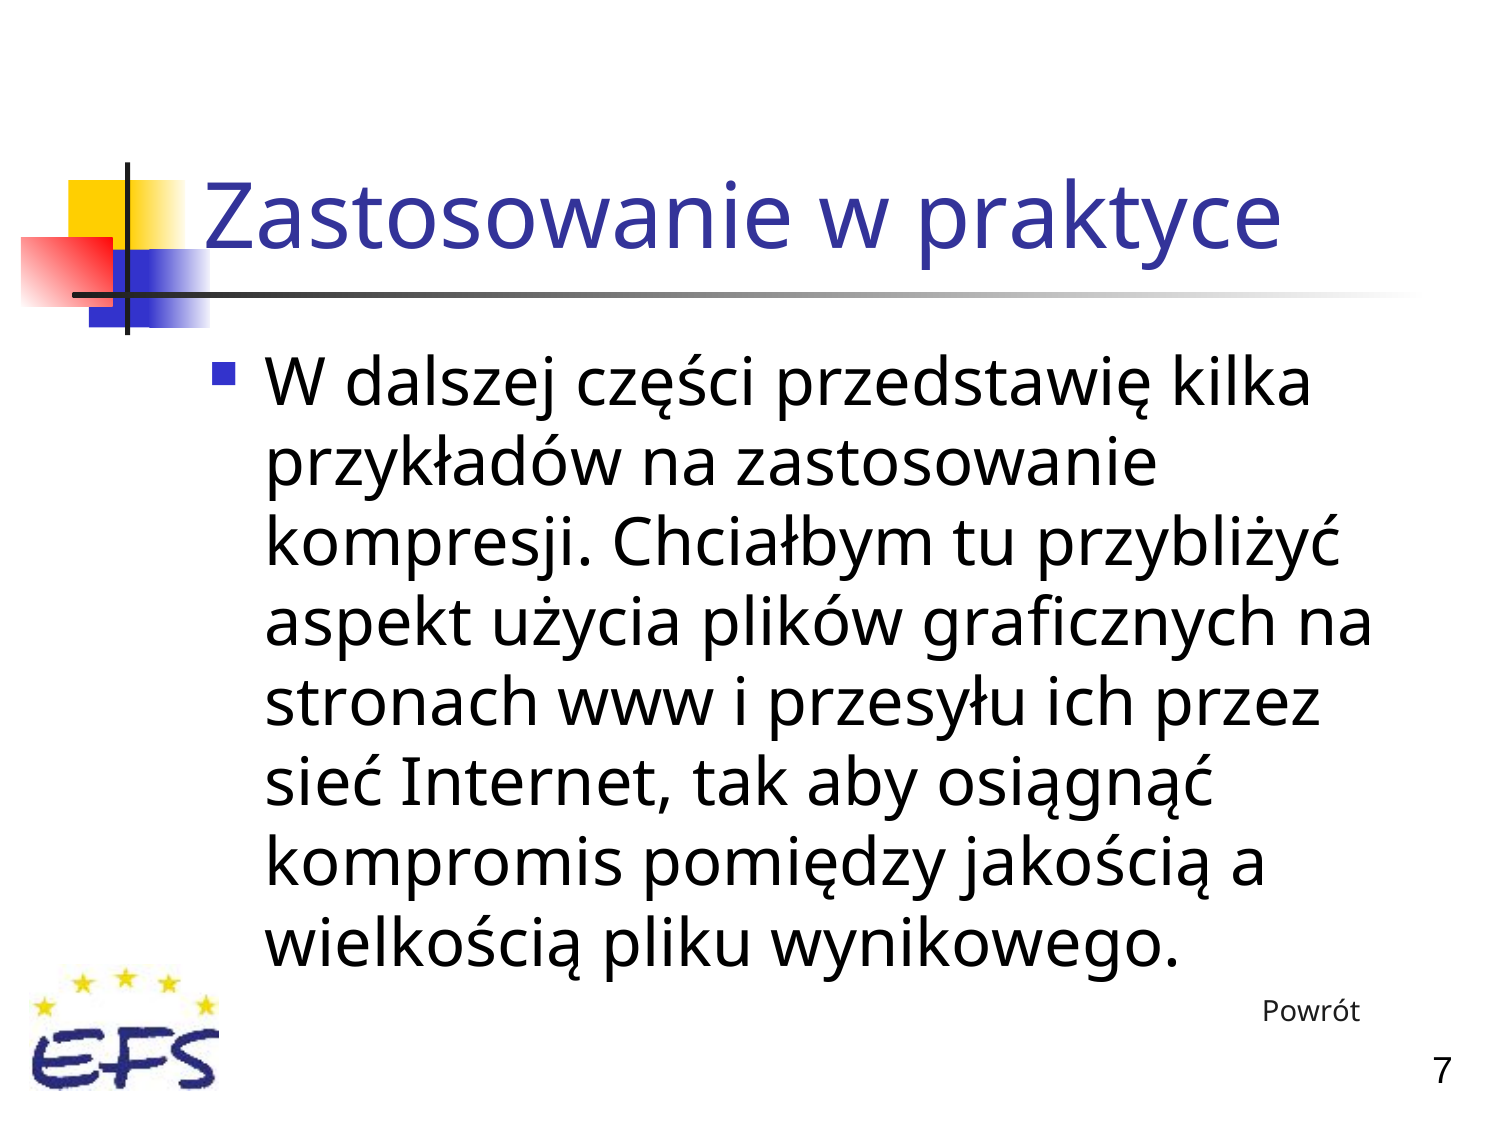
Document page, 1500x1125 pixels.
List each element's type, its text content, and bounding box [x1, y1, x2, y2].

title Zastosowanie w praktyce [188, 35, 1468, 276]
text_box Powrót [1163, 984, 1459, 1035]
list W dalszej części przedstawię kilka przykładów na zastosowanie kompresji. Chciałbym tu przybliżyć aspekt użycia plików graficznych na stronach www i przesyłu ich przez sieć Internet, tak aby osiągnąć kompromis pomiędzy jakością a wielkością pliku wynikowego. [193, 331, 1469, 1007]
picture [29, 964, 219, 1091]
